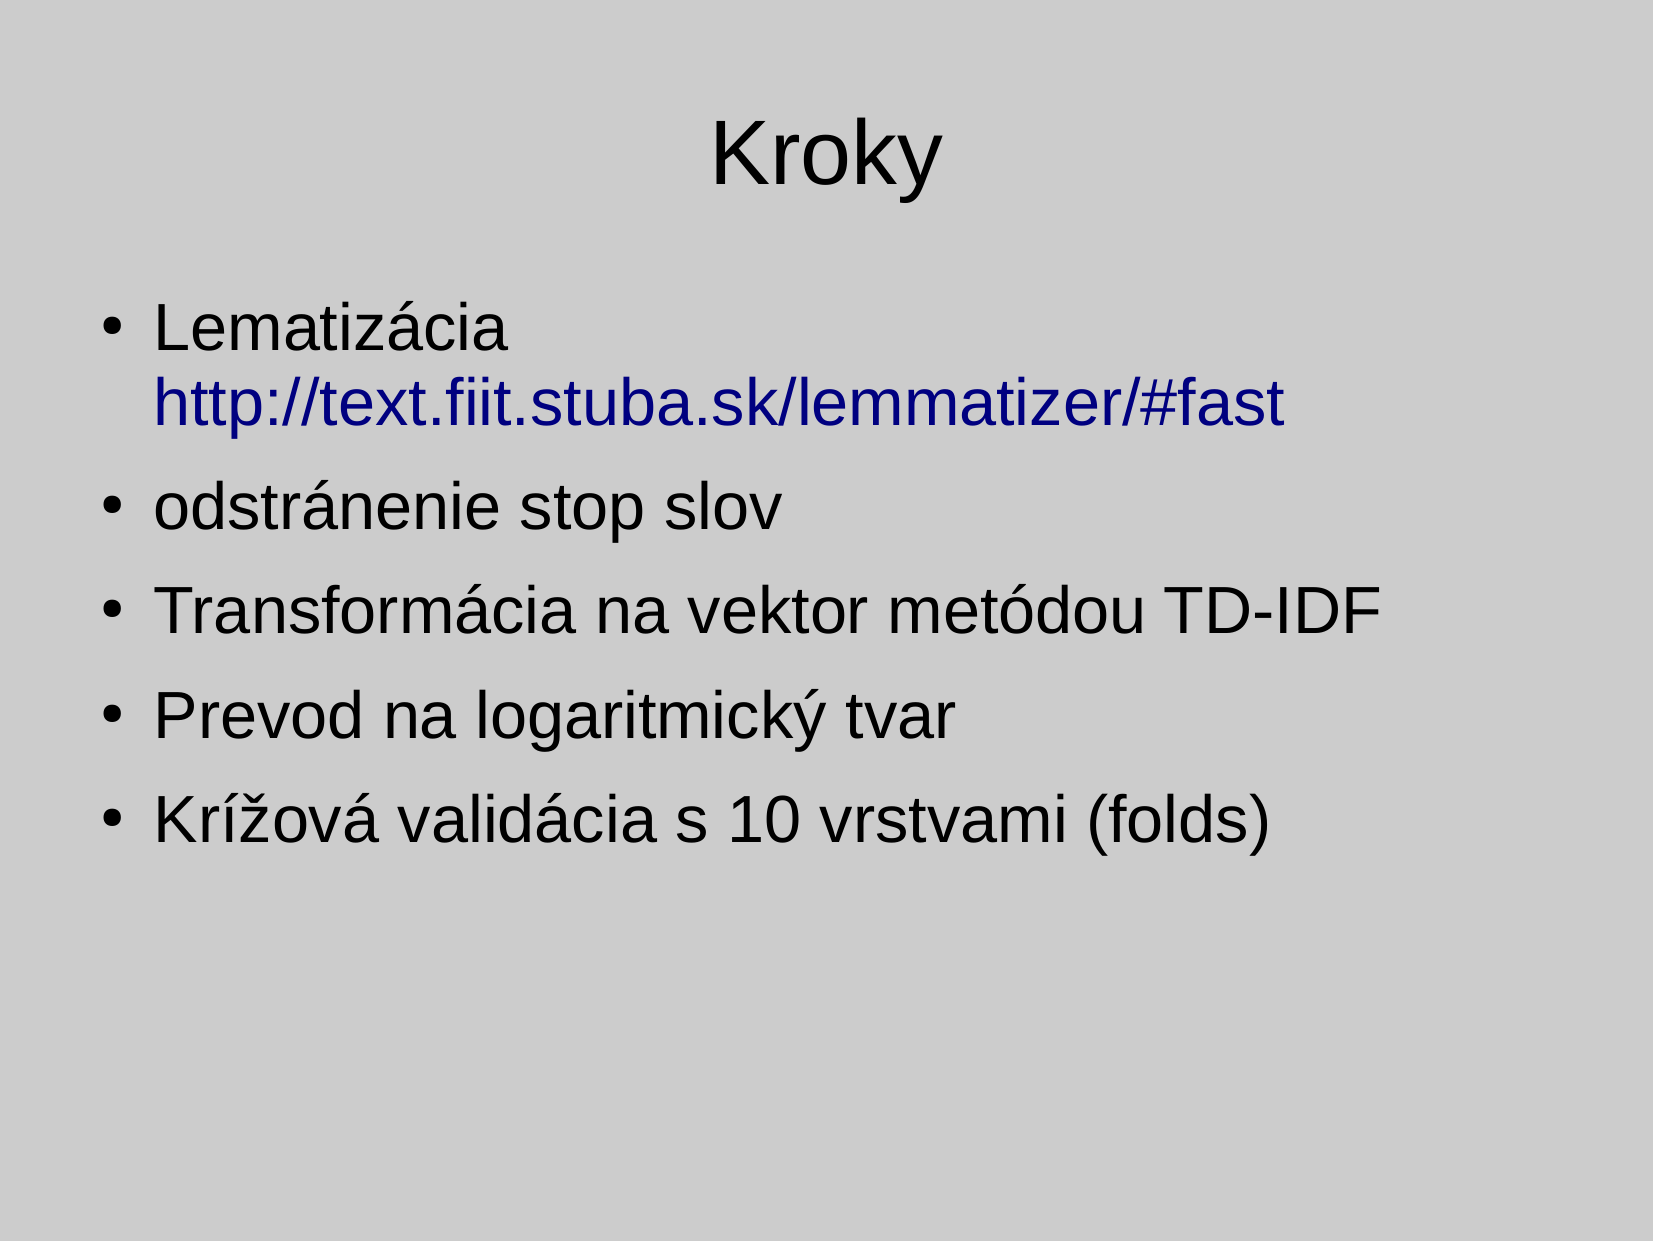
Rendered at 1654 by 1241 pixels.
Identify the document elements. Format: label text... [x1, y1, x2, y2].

list Lematizácia http://text.fiit.stuba.sk/lemmatizer/#fast odstránenie stop slov Transformácia na vektor metódou TD-IDF Prevod na logaritmický tvar Krížová validácia s 10 vrstvami (folds) [82, 290, 1571, 1010]
title Kroky [82, 49, 1571, 257]
